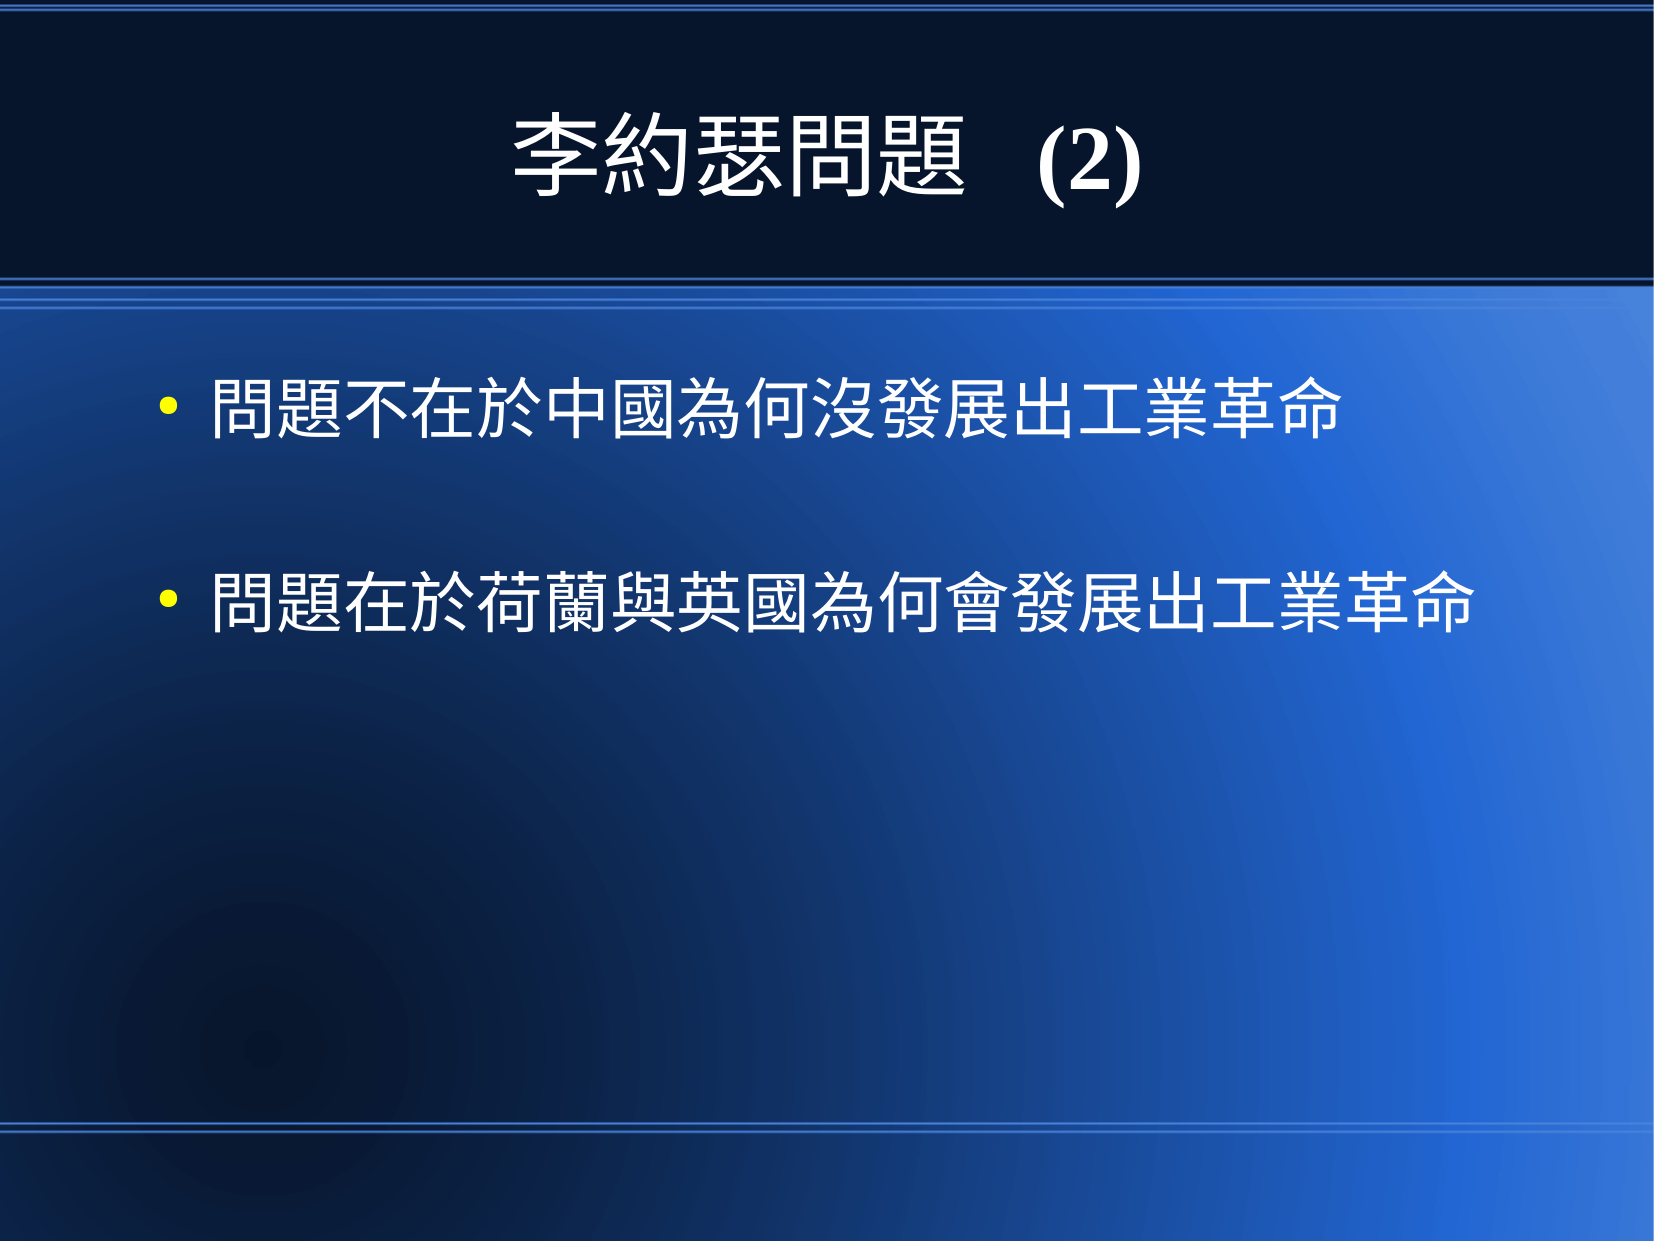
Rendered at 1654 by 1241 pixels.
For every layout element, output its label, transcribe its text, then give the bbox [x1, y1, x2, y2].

list 問題不在於中國為何沒發展出工業革命 問題在於荷蘭與英國為何會發展出工業革命 [124, 359, 1530, 1103]
picture [0, 0, 1654, 1241]
title 李約瑟問題 (2) [82, 49, 1571, 257]
